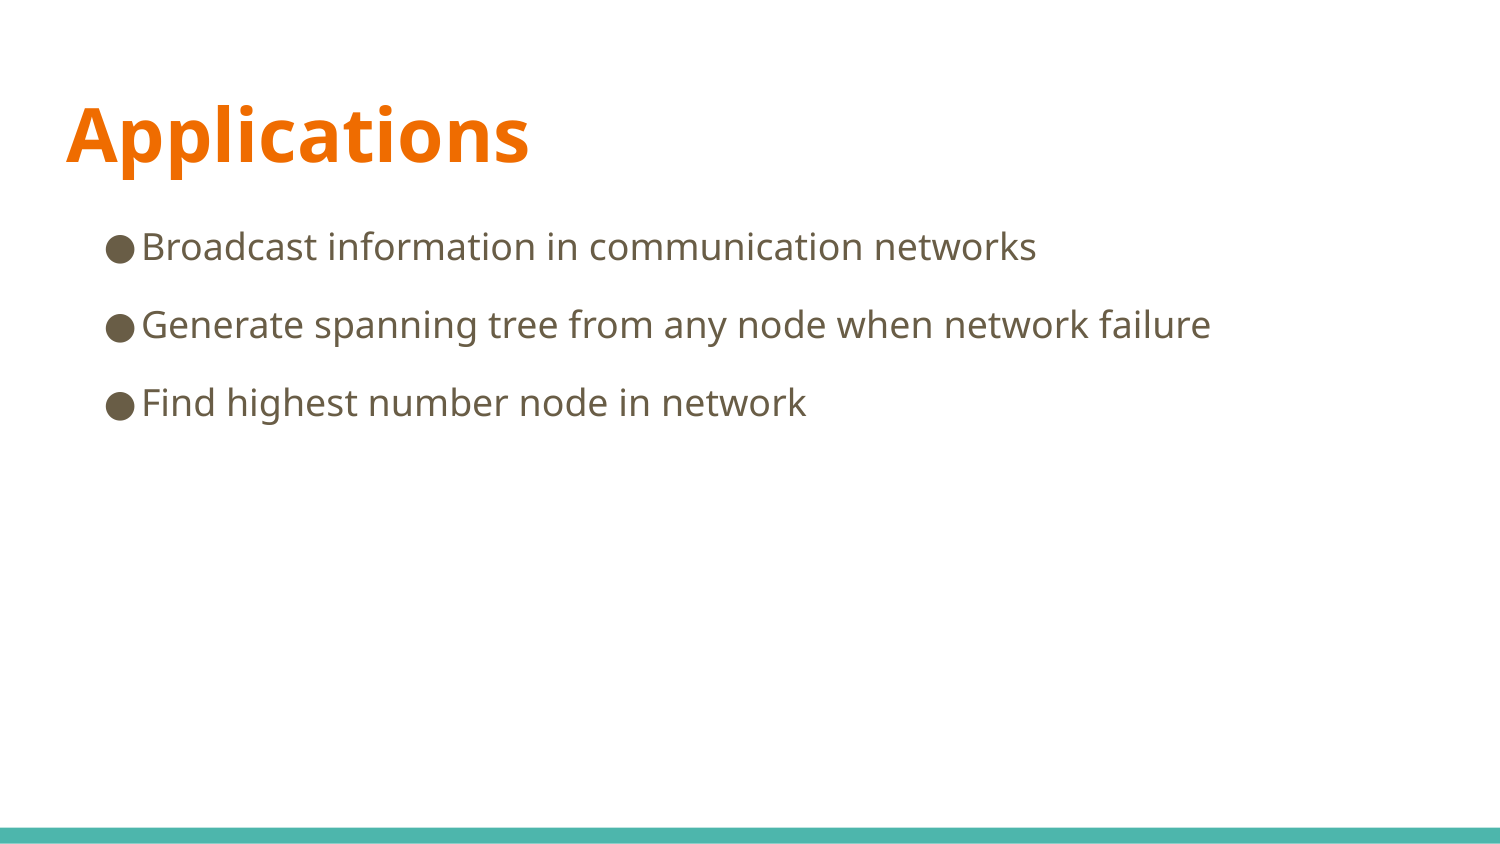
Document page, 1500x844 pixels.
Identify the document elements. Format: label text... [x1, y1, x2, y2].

title Applications [51, 72, 1449, 189]
list Broadcast information in communication networks Generate spanning tree from any node when network failure Find highest number node in network [51, 207, 1449, 750]
